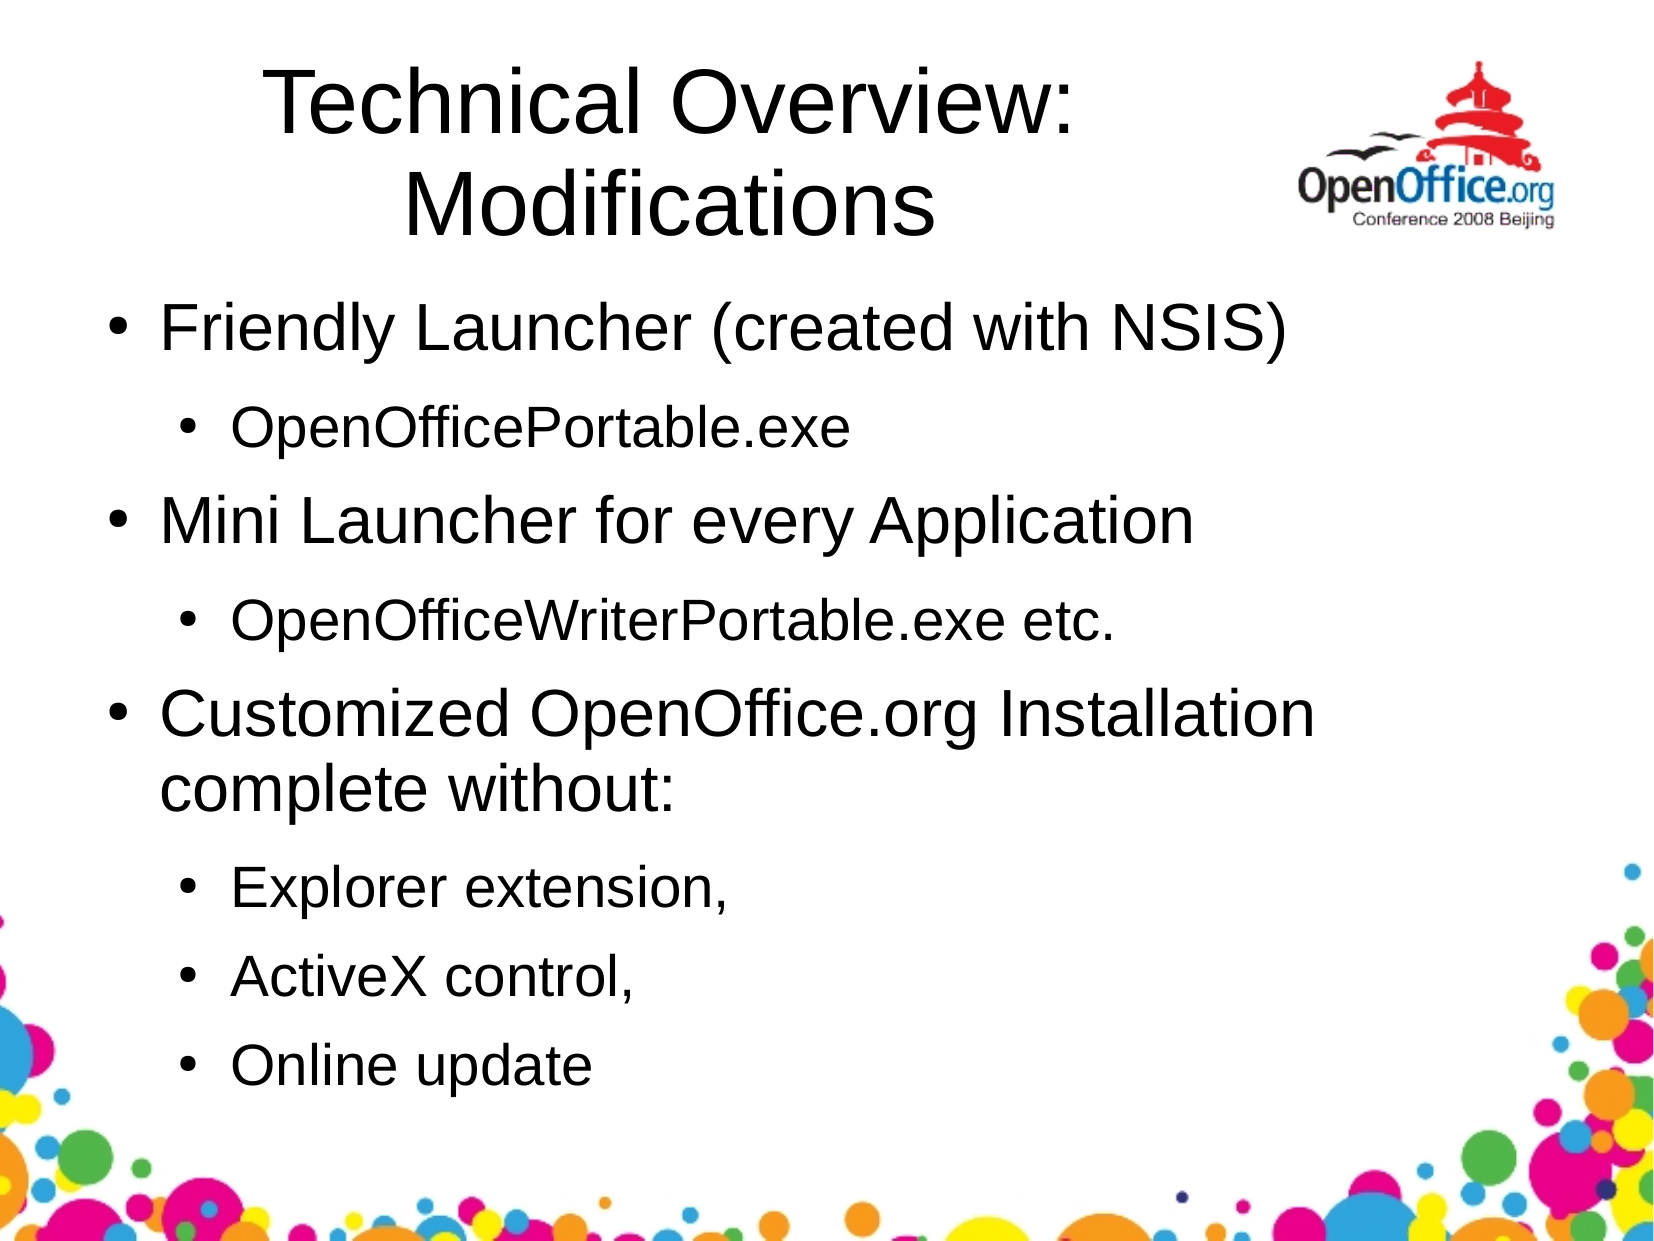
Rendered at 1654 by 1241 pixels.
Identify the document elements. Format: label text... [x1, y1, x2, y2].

picture [0, 810, 1654, 1241]
picture [1285, 51, 1569, 250]
title Technical Overview: Modifications [82, 50, 1258, 256]
list Friendly Launcher (created with NSIS) OpenOfficePortable.exe Mini Launcher for every Application OpenOfficeWriterPortable.exe etc. Customized OpenOffice.org Installation complete without: Explorer extension, ActiveX control, Online update [88, 290, 1577, 1098]
